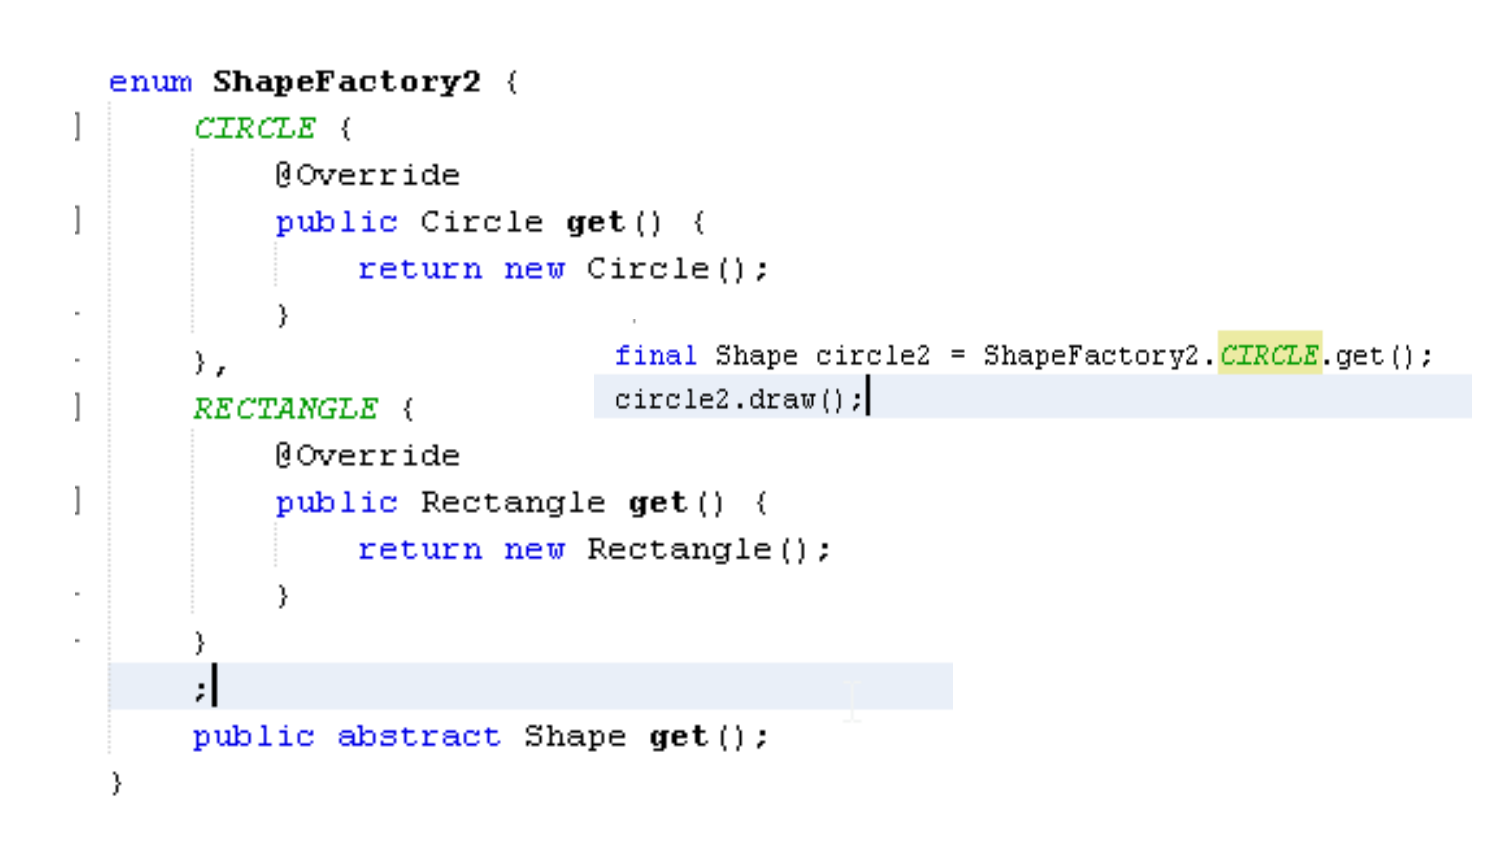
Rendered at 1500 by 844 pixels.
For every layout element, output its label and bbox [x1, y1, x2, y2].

picture [75, 22, 1472, 822]
